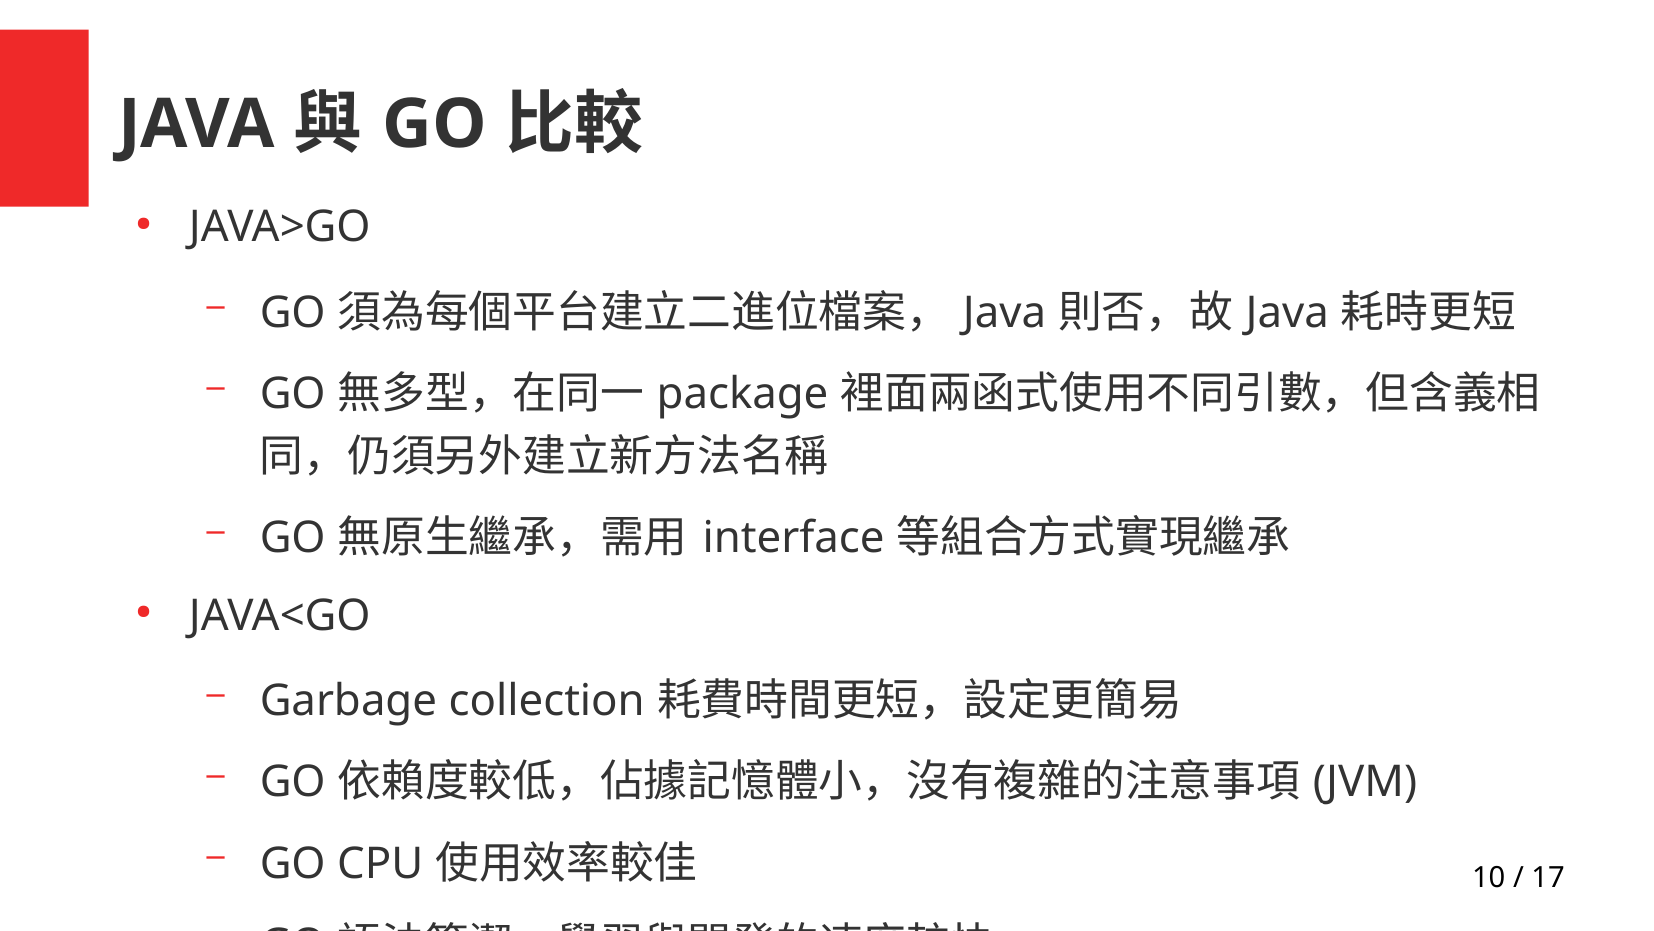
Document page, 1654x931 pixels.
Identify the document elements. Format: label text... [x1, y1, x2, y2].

title JAVA與GO比較 [118, 29, 1595, 194]
list JAVA>GO GO須為每個平台建立二進位檔案，Java則否，故Java耗時更短 GO無多型，在同一package裡面兩函式使用不同引數，但含義相同，仍須另外建立新方法名稱 GO無原生繼承，需用 interface等組合方式實現繼承 JAVA<GO Garbage collection耗費時間更短，設定更簡易 GO依賴度較低，佔據記憶體小，沒有複雜的注意事項(JVM) GO CPU使用效率較佳 GO語法簡潔，學習與開發的速度較快 [118, 194, 1595, 815]
